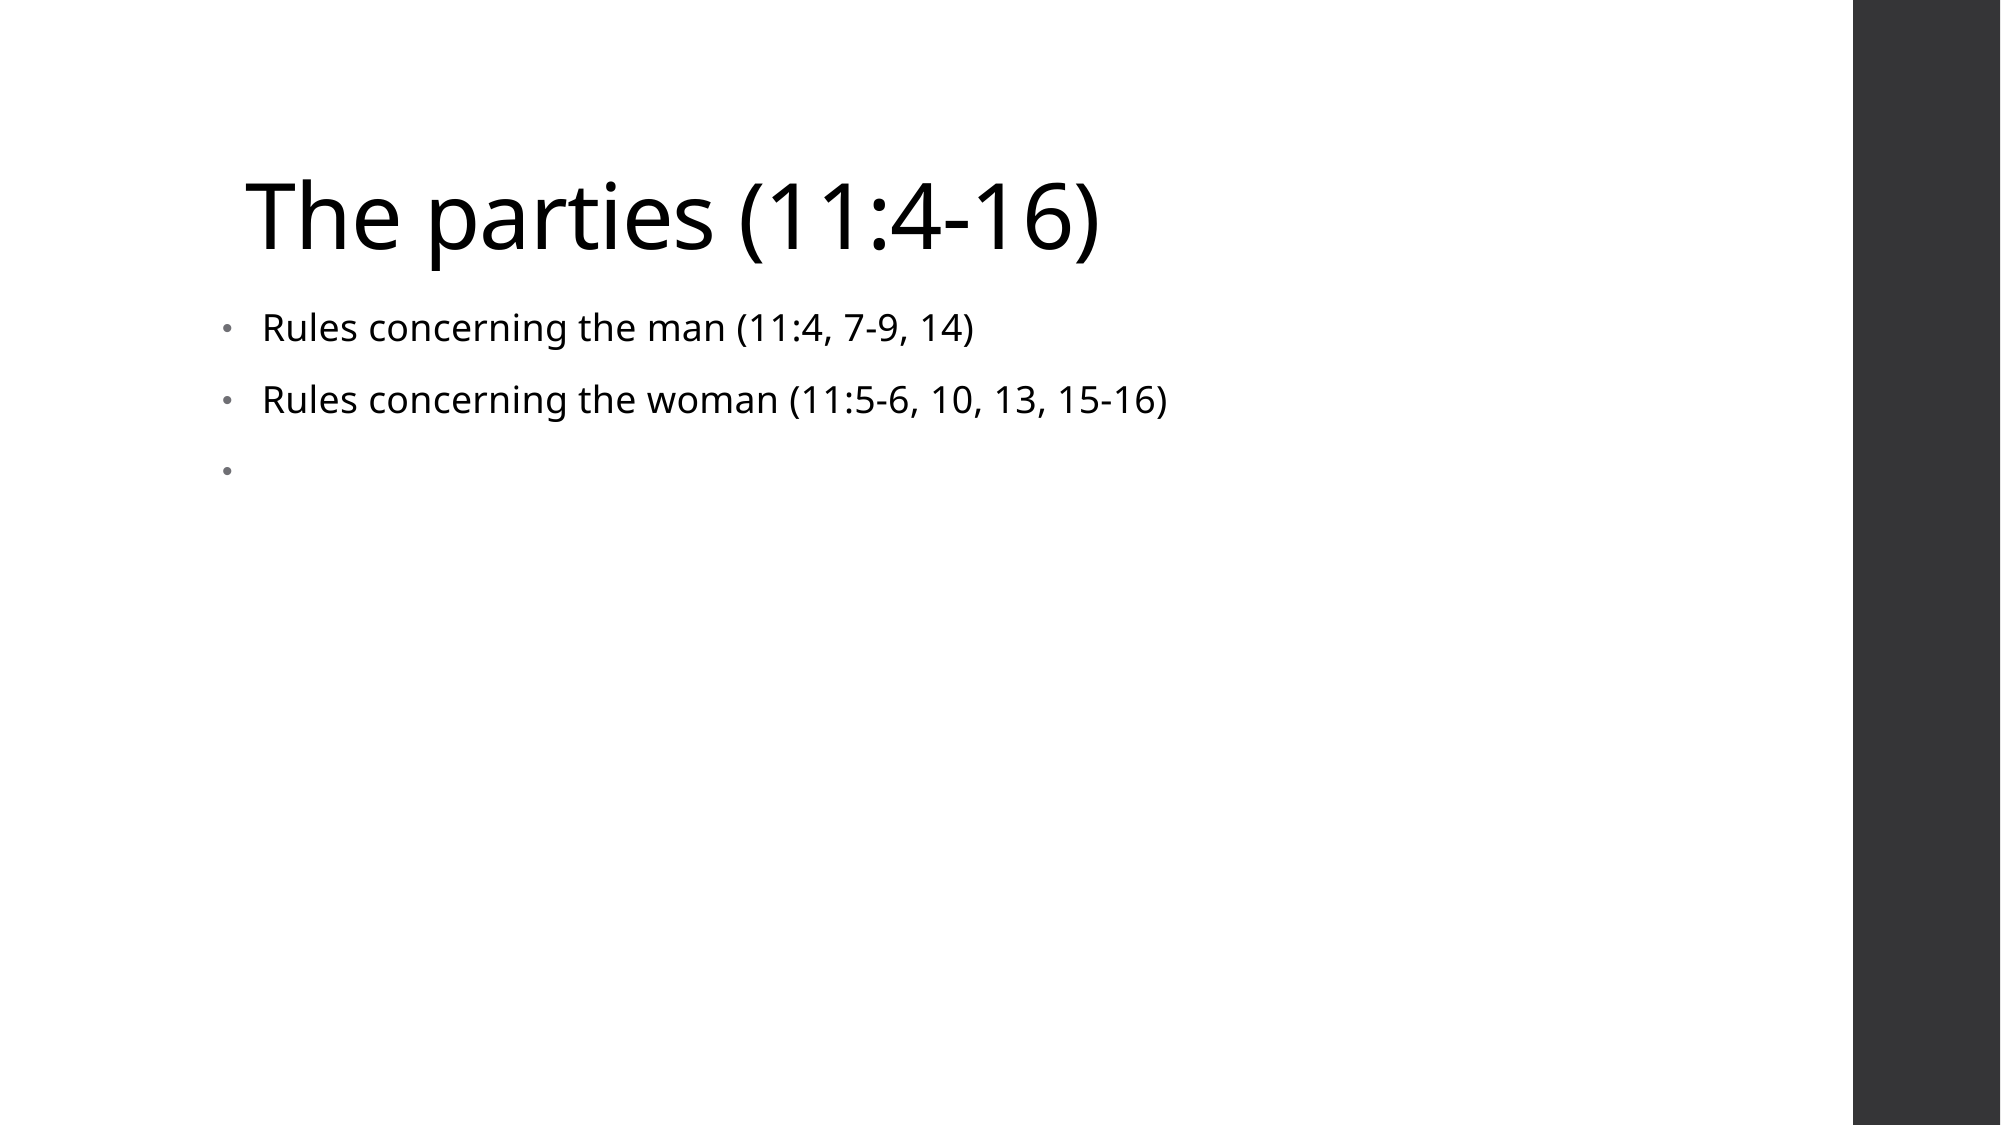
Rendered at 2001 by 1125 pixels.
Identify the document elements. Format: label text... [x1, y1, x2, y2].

title The parties (11:4-16) [206, 60, 1797, 278]
list Rules concerning the man (11:4, 7-9, 14) Rules concerning the woman (11:5-6, 10, 13, 15-16) [206, 299, 1617, 1014]
